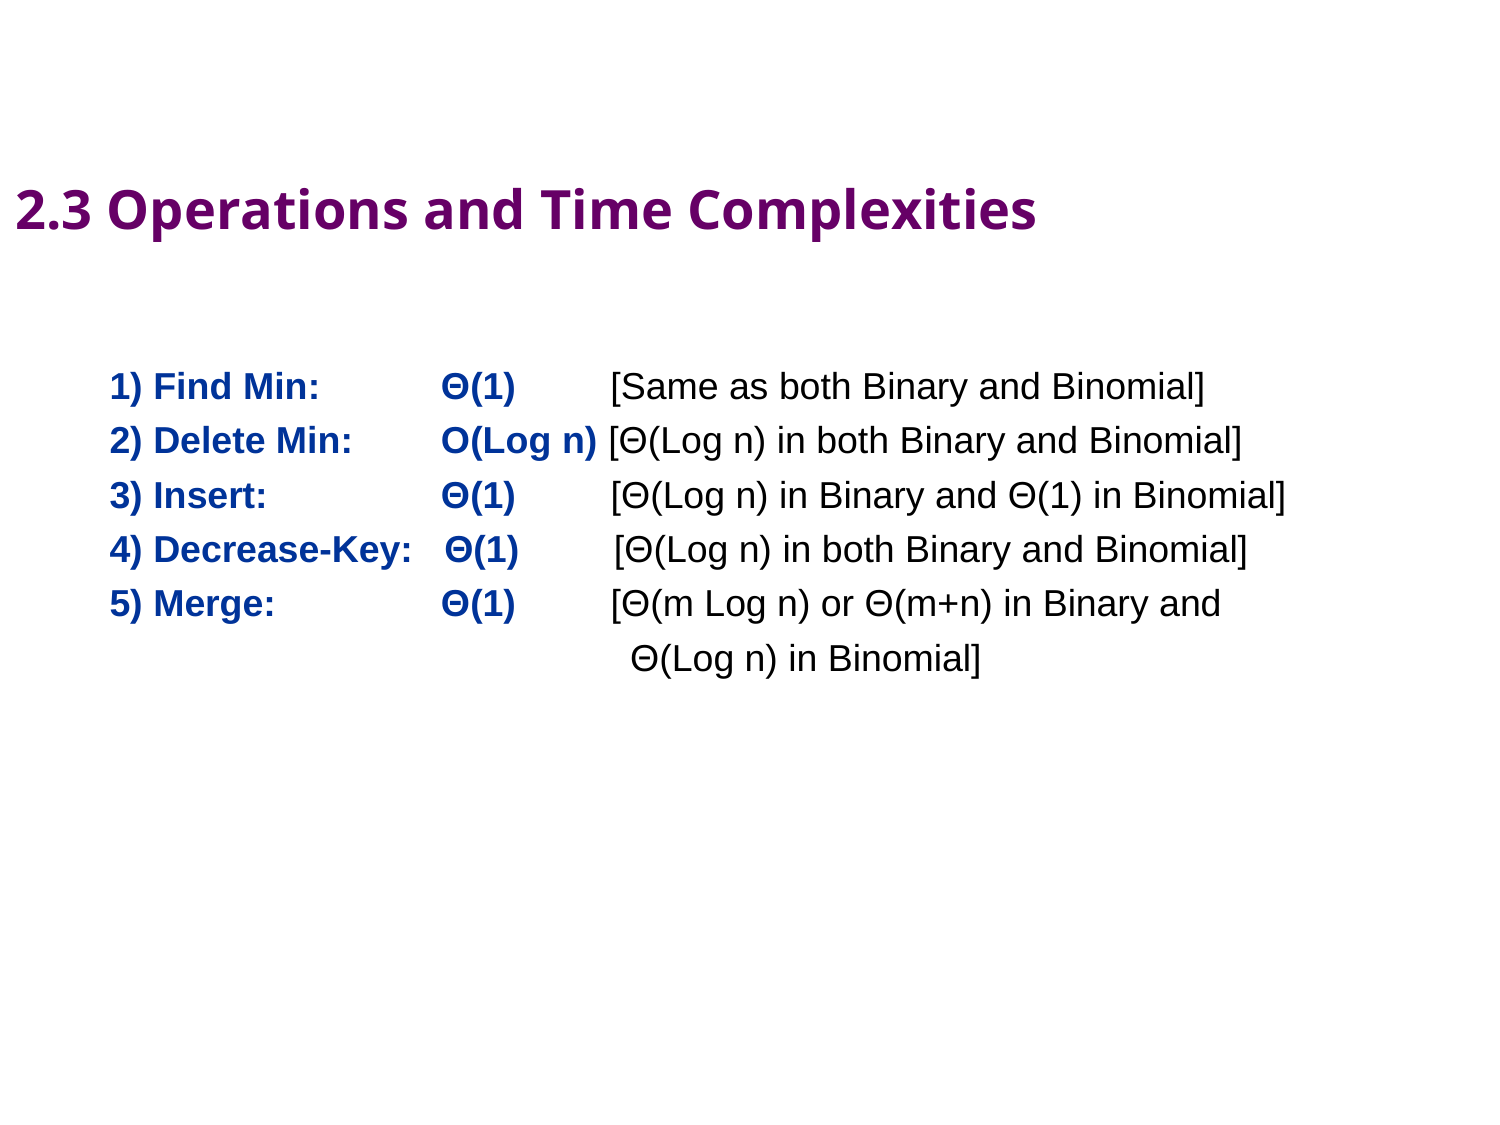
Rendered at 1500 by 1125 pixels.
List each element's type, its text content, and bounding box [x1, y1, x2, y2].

title 2.3 Operations and Time Complexities [0, 153, 1500, 279]
list 1) Find Min: Θ(1) [Same as both Binary and Binomial] 2) Delete Min: O(Log n) [Θ(Log n) in both Binary and Binomial] 3) Insert: Θ(1) [Θ(Log n) in Binary and Θ(1) in Binomial] 4) Decrease-Key: Θ(1) [Θ(Log n) in both Binary and Binomial] 5) Merge: Θ(1) [Θ(m Log n) or Θ(m+n) in Binary and Θ(Log n) in Binomial] [94, 354, 1383, 1125]
